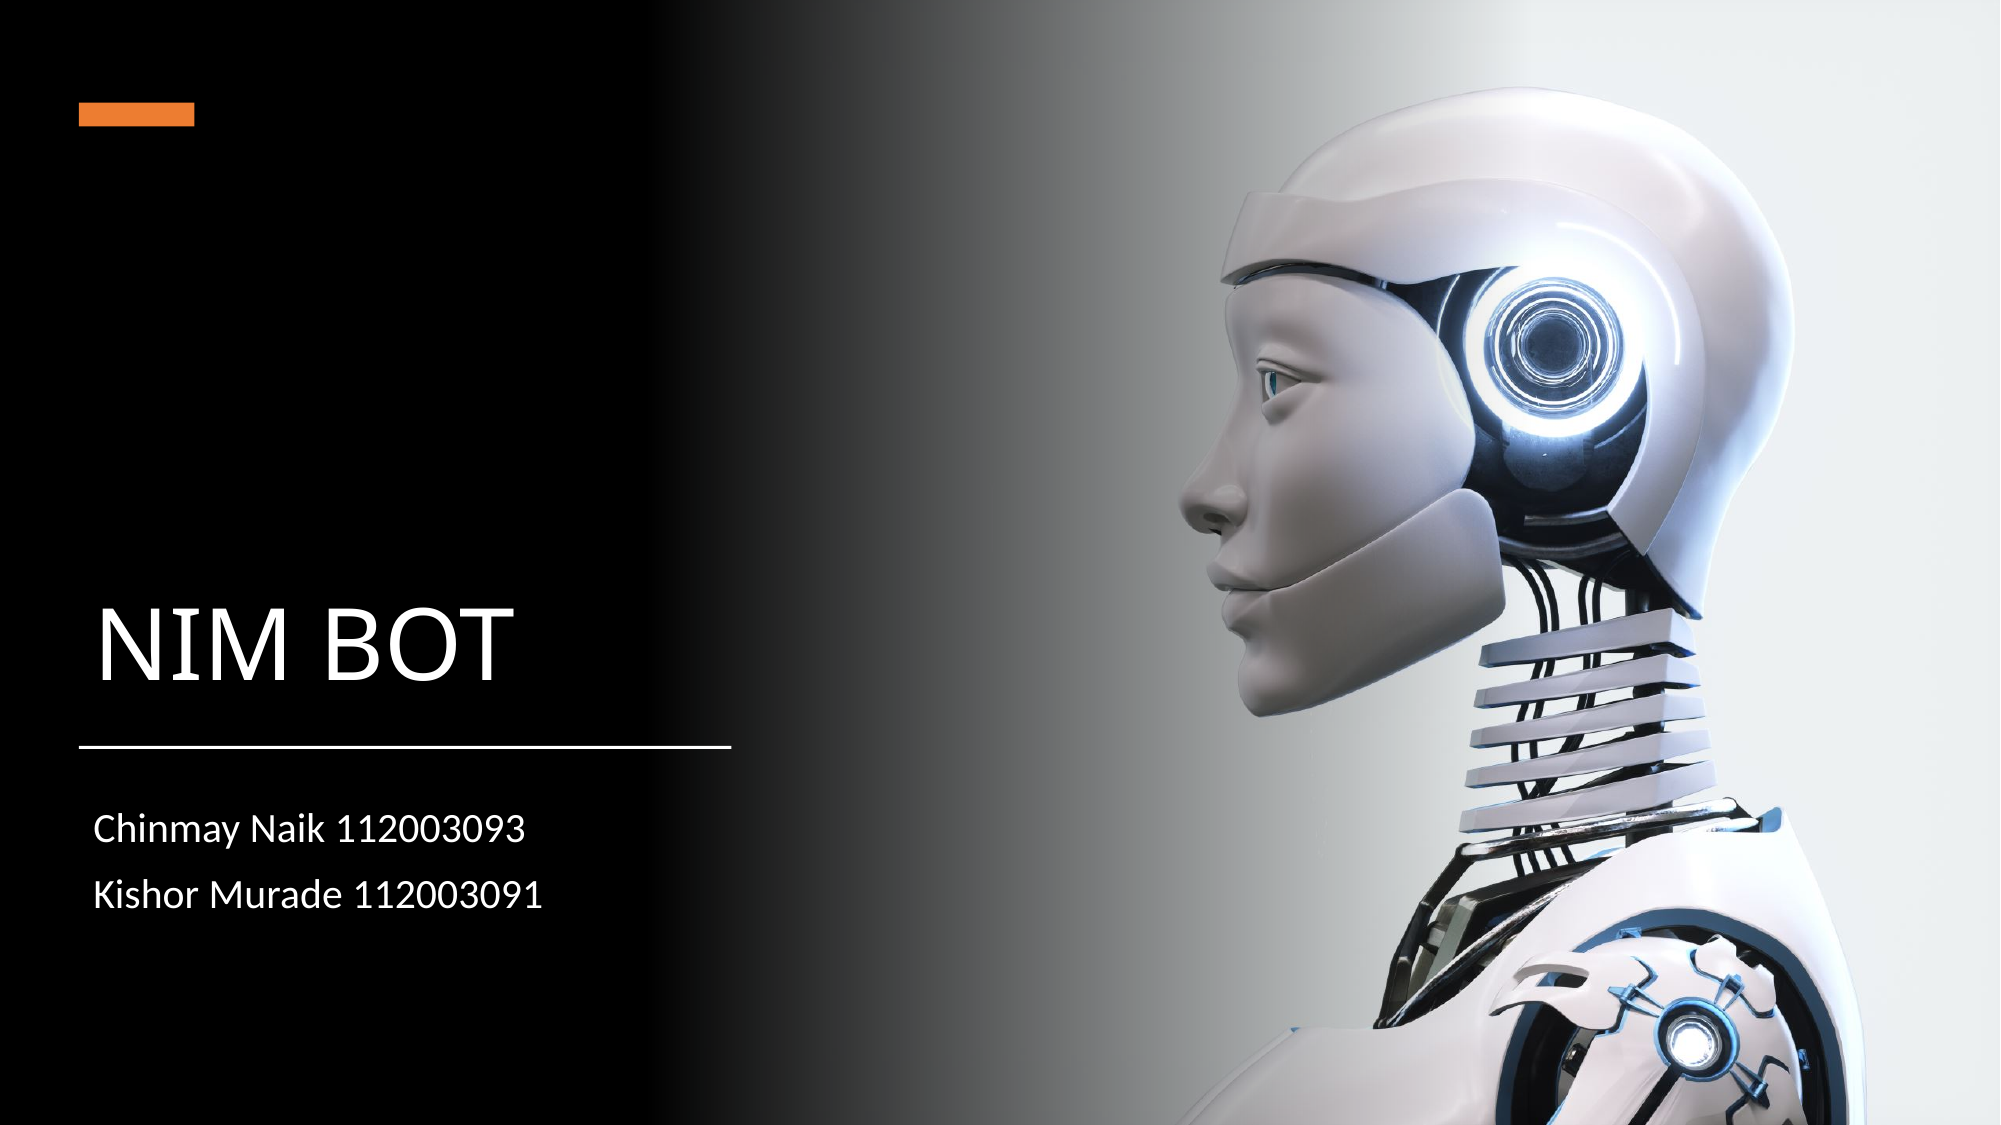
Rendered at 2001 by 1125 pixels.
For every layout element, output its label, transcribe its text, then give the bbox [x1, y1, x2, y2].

text_box [0, 0, 1532, 1125]
title NIM BOT [78, 184, 739, 710]
subtitle Chinmay Naik 112003093 Kishor Murade 112003091 [78, 799, 739, 998]
picture [1532, 0, 2000, 1125]
